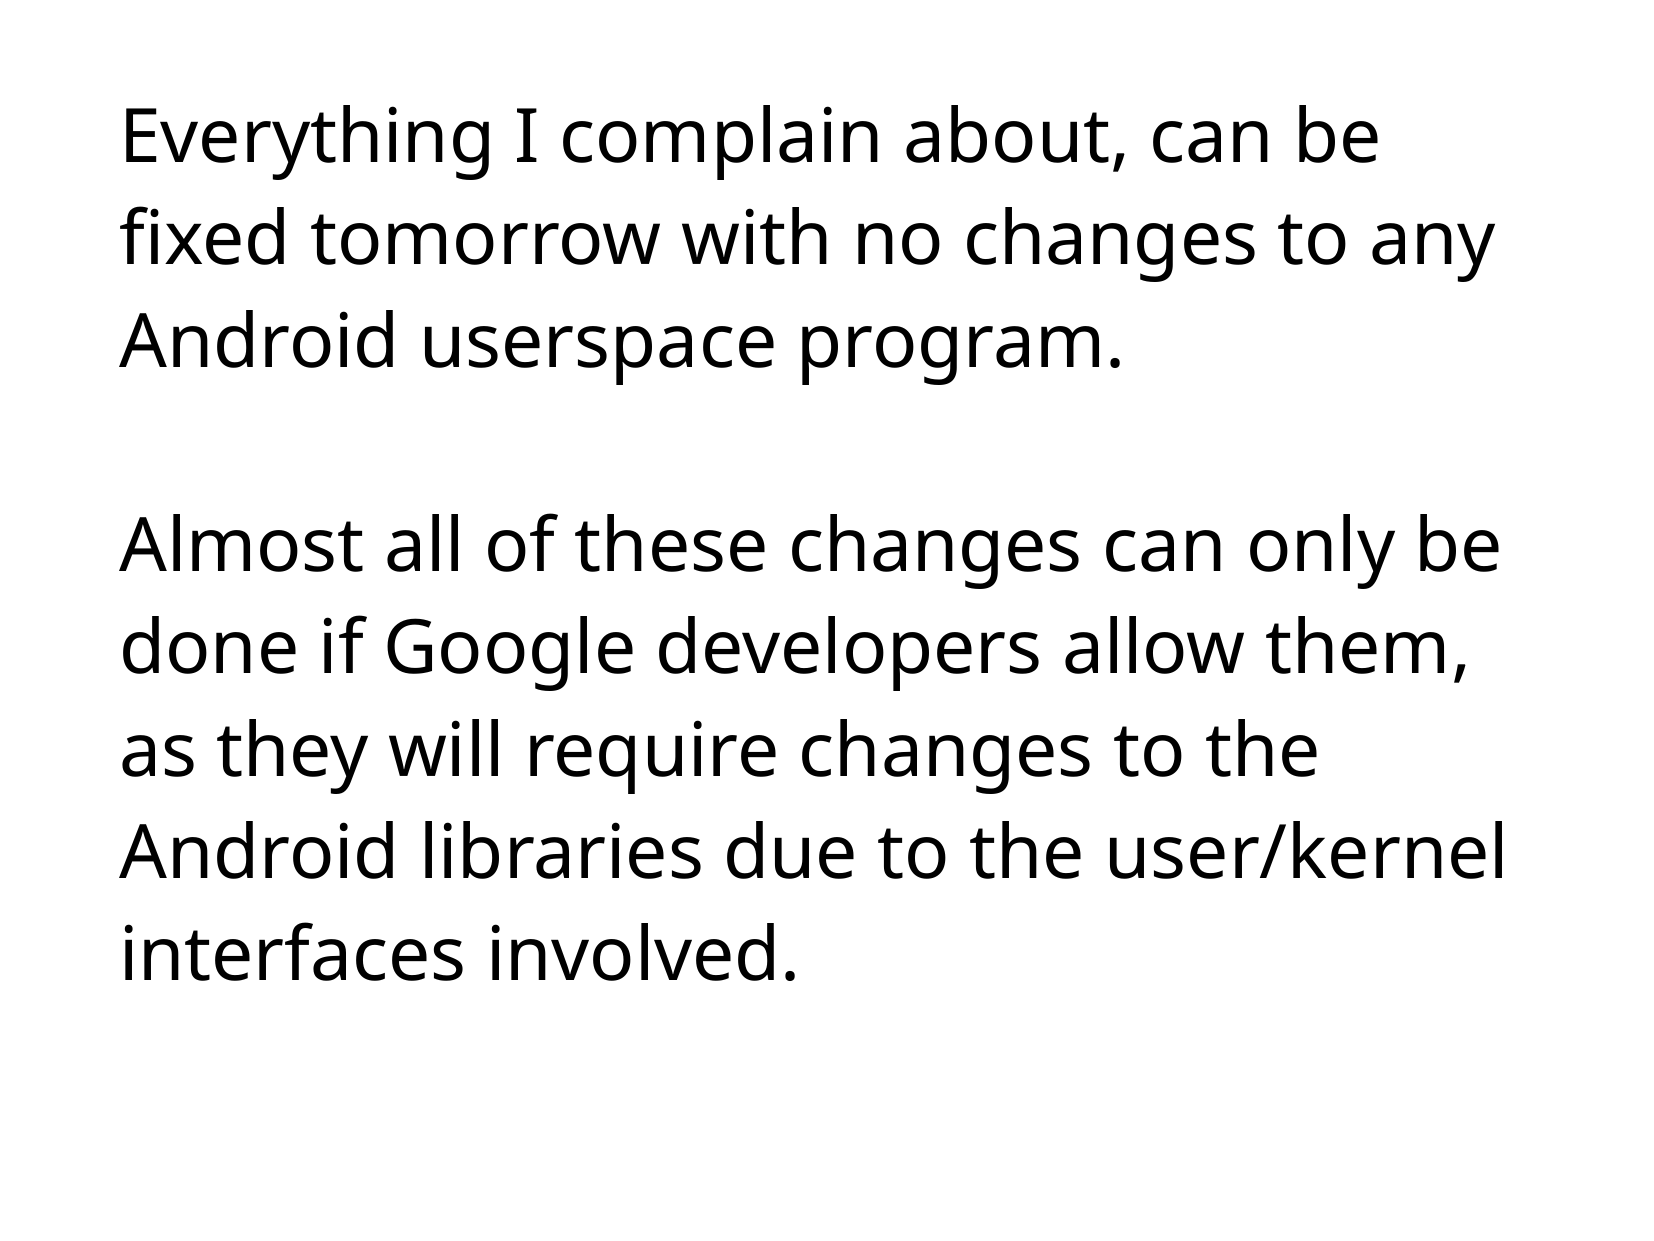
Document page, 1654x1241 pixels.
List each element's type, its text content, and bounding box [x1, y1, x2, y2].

text_box Everything I complain about, can be fixed tomorrow with no changes to any Android userspace program. Almost all of these changes can only be done if Google developers allow them, as they will require changes to the Android libraries due to the user/kernel interfaces involved. [104, 75, 1550, 900]
